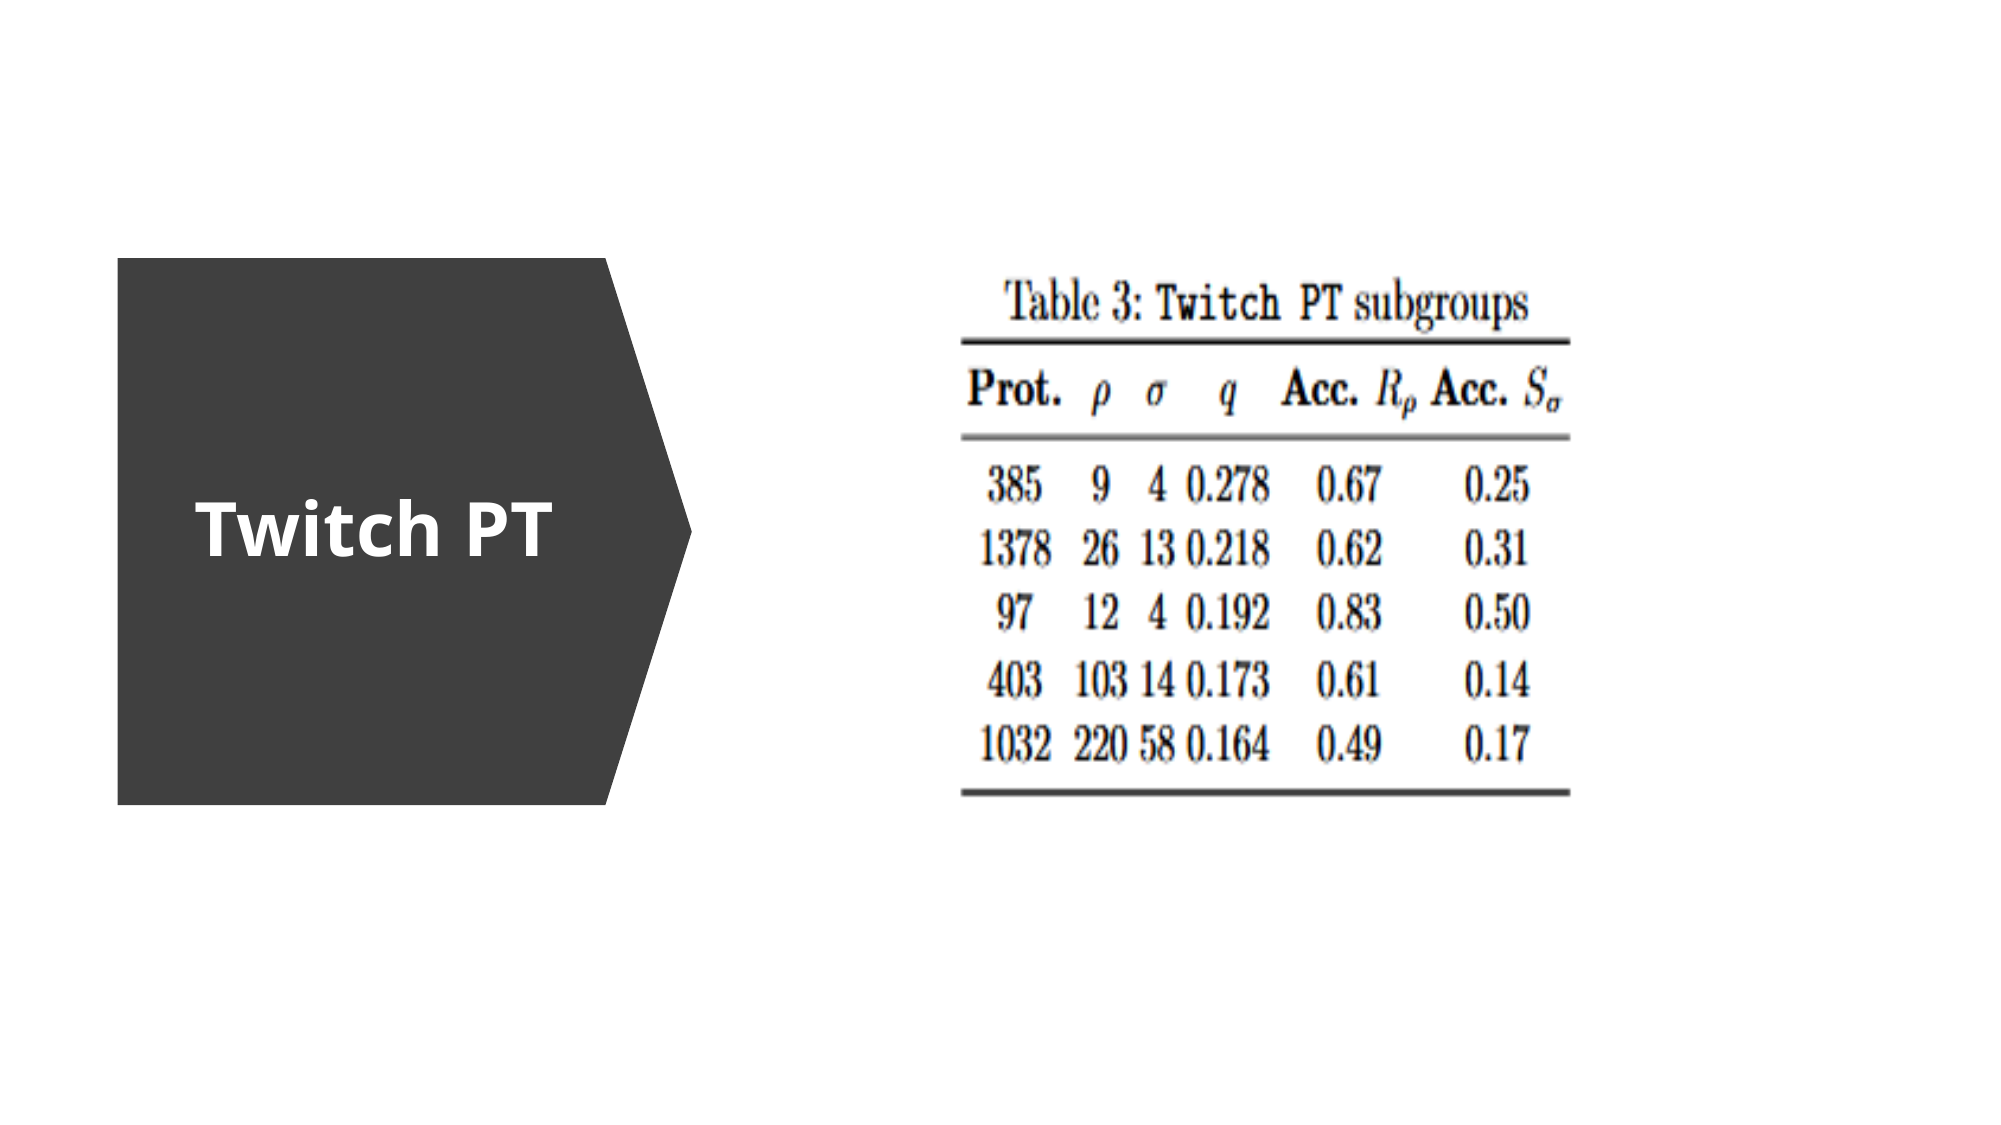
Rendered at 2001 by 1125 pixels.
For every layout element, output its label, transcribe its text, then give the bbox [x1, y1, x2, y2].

picture [952, 257, 1583, 808]
title Twitch PT [168, 322, 601, 741]
text_box [117, 258, 692, 806]
